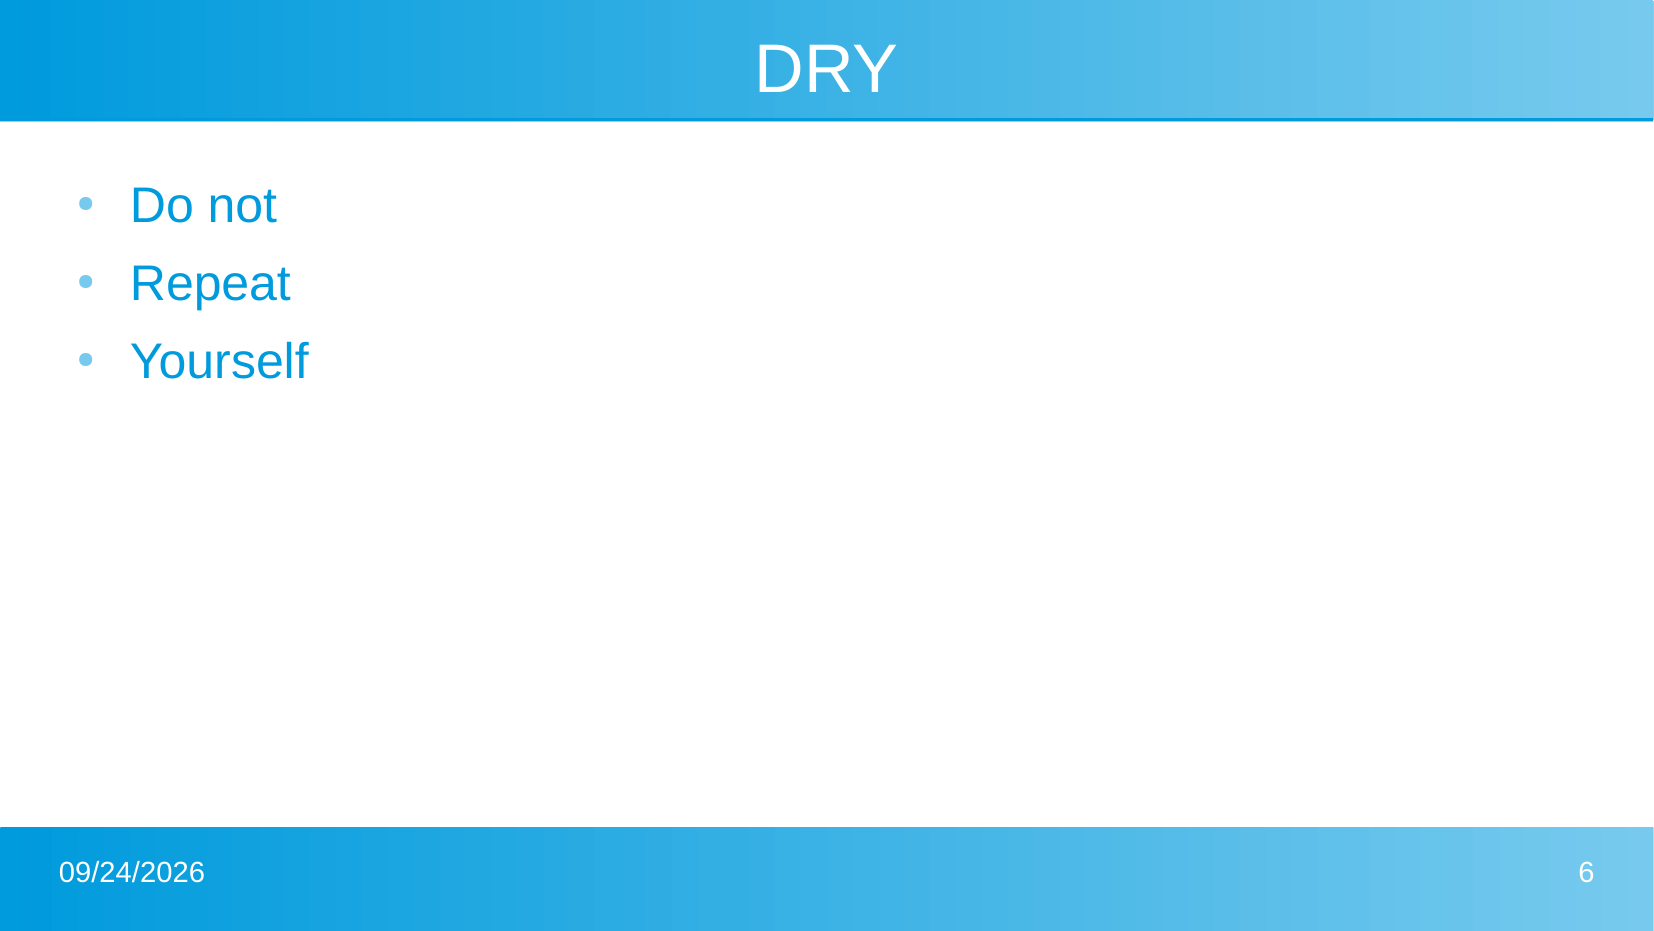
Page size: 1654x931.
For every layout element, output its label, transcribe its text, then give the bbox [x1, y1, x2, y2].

list Do not Repeat Yourself [59, 177, 1595, 768]
title DRY [59, 29, 1595, 108]
